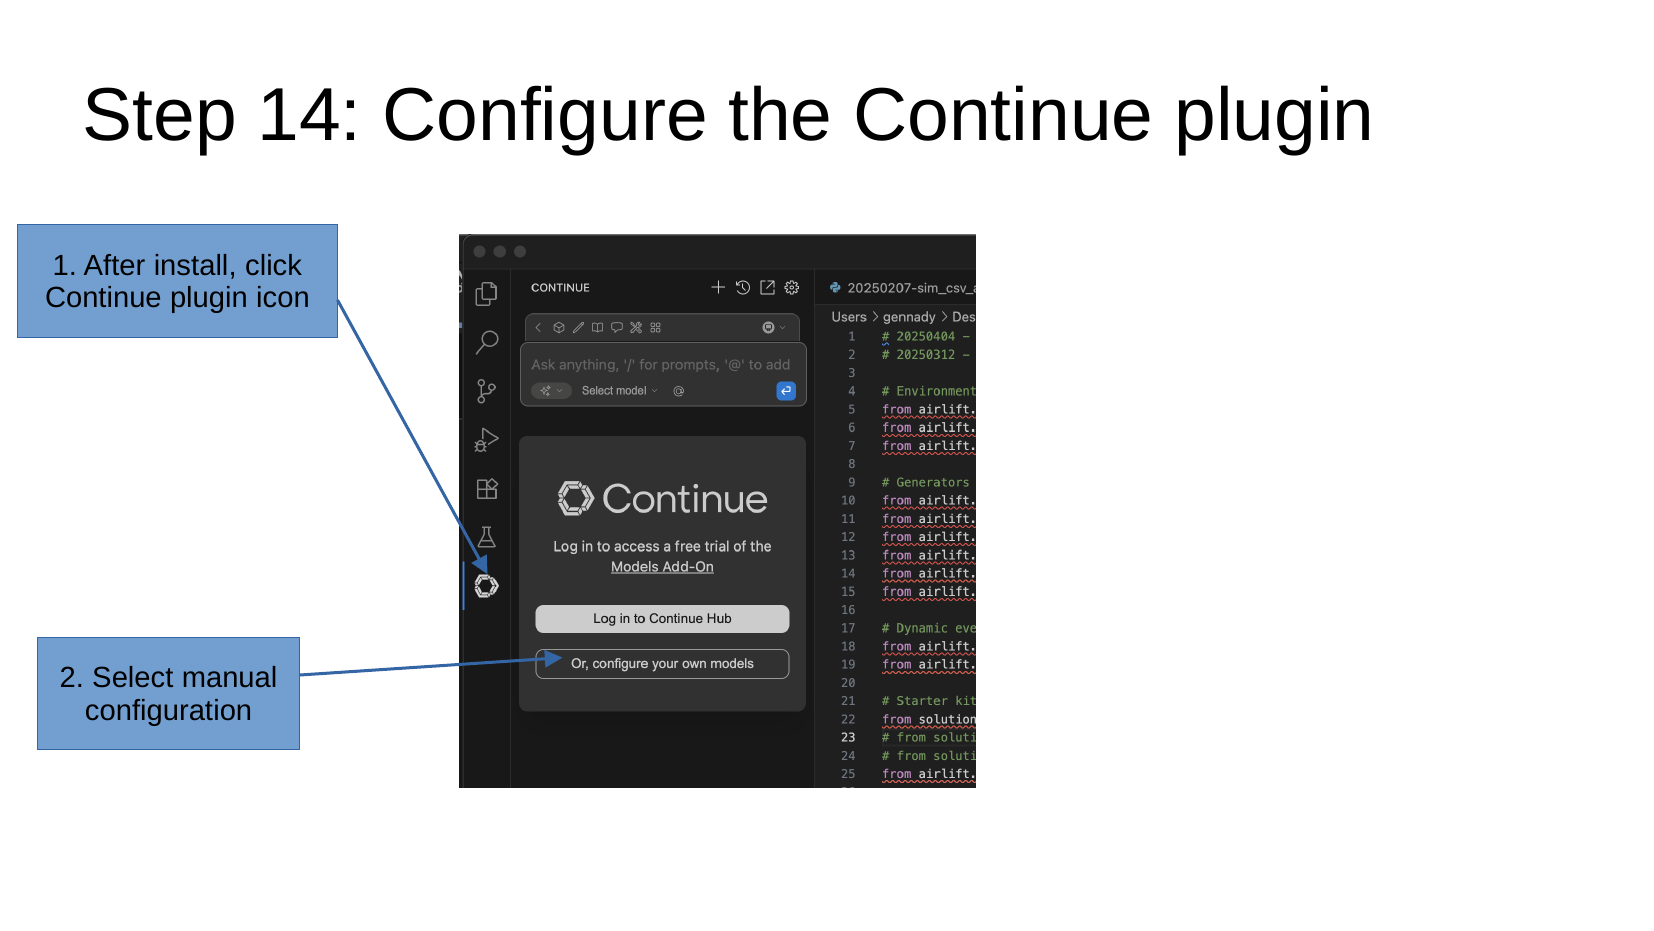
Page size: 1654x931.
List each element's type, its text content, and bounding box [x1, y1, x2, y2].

text_box 2. Select manual configuration [37, 637, 300, 750]
text_box 1. After install, click Continue plugin icon [17, 224, 338, 338]
title Step 14: Configure the Continue plugin [82, 37, 1571, 193]
picture [459, 234, 976, 788]
